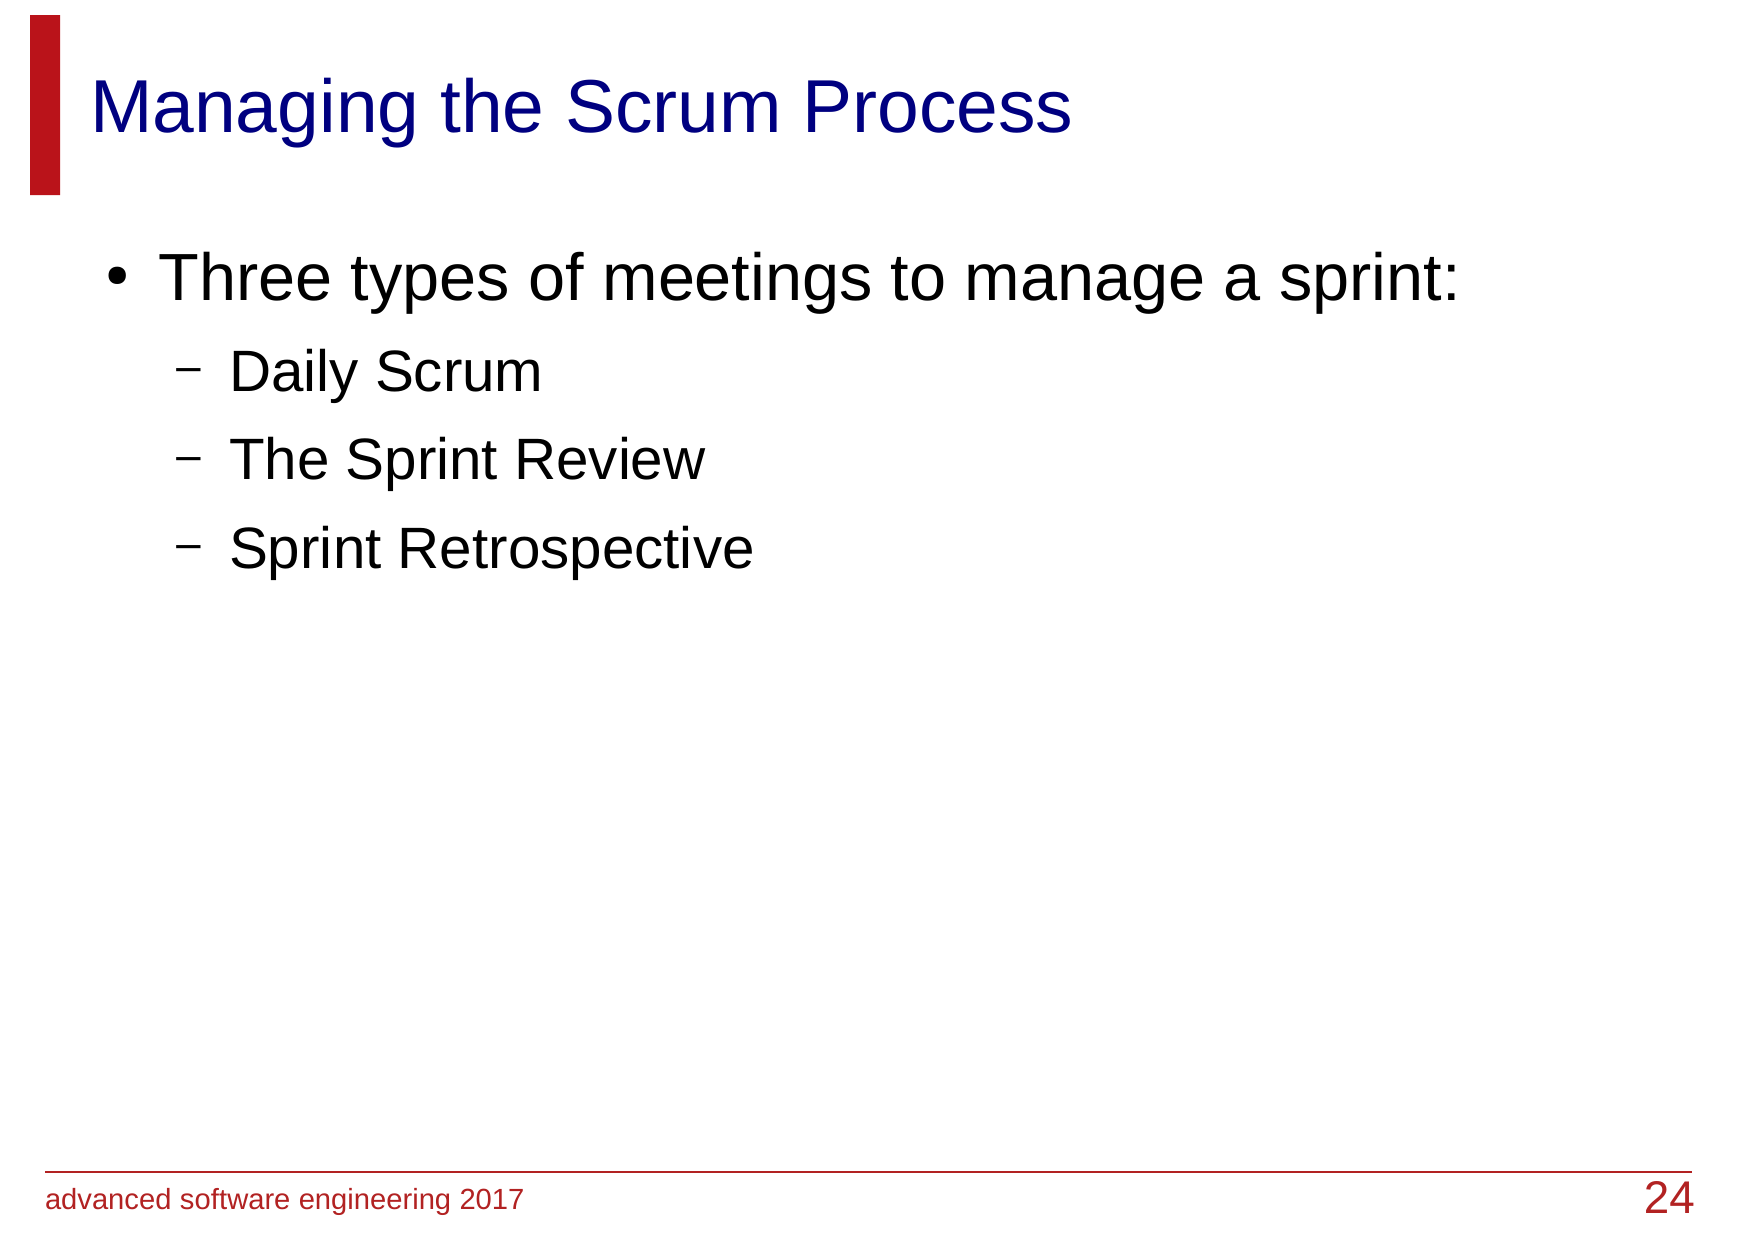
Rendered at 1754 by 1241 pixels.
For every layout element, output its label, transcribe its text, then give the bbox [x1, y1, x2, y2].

title Managing the Scrum Process [90, 17, 1696, 196]
list Three types of meetings to manage a sprint: Daily Scrum The Sprint Review Sprint Retrospective [87, 240, 1696, 1130]
